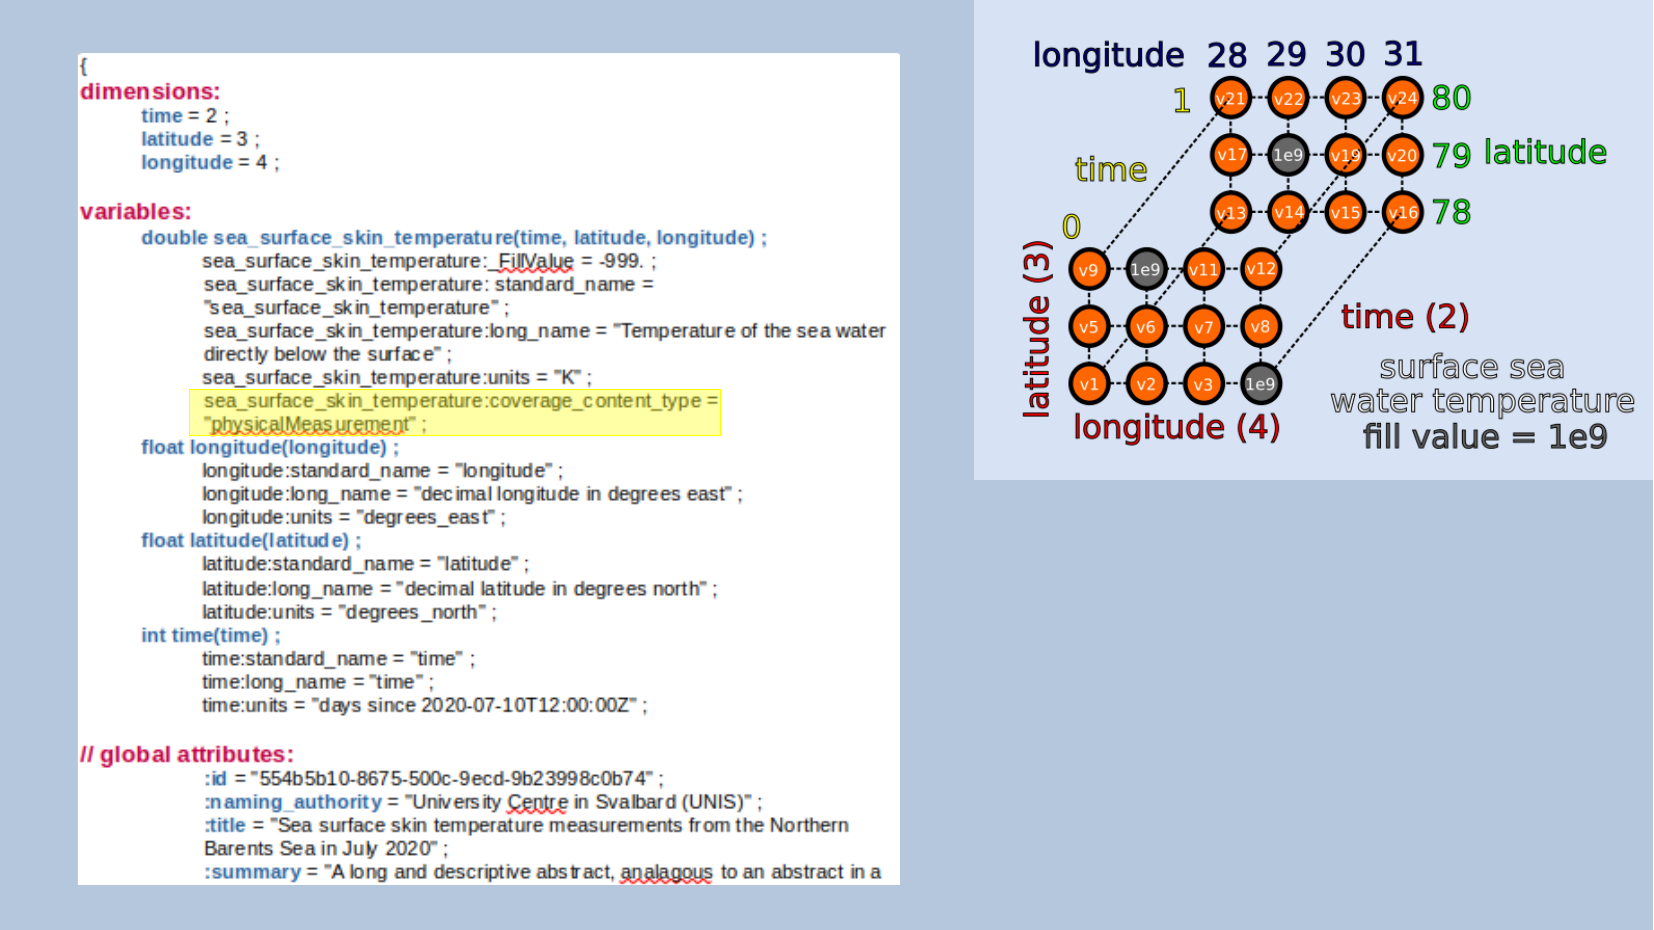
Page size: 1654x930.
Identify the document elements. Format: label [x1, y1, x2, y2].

picture [77, 53, 901, 885]
picture [974, 0, 1653, 480]
text_box [189, 389, 721, 436]
